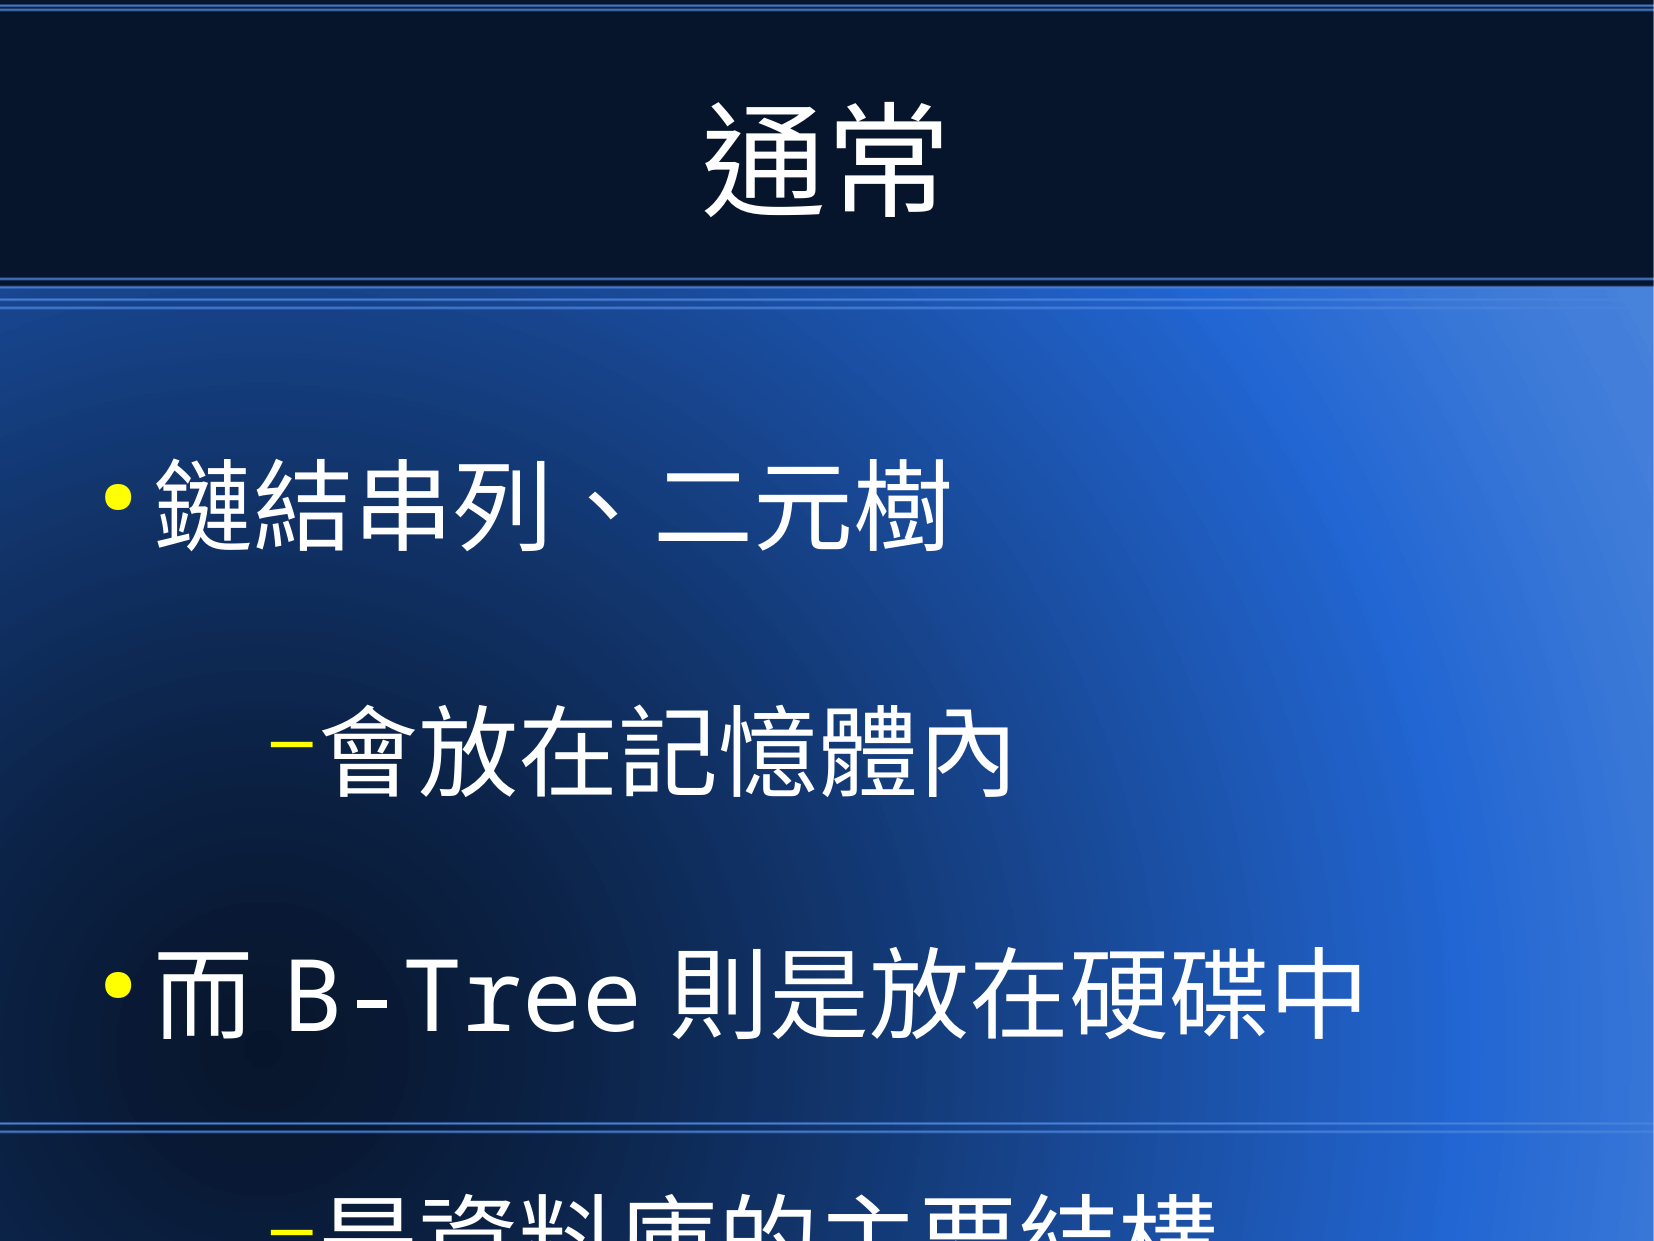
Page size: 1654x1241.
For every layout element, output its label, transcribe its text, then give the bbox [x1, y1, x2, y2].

picture [0, 0, 1654, 1241]
list 鏈結串列、二元樹 會放在記憶體內 而B-Tree則是放在硬碟中 是資料庫的主要結構 [82, 355, 1571, 1241]
title 通常 [82, 49, 1571, 257]
